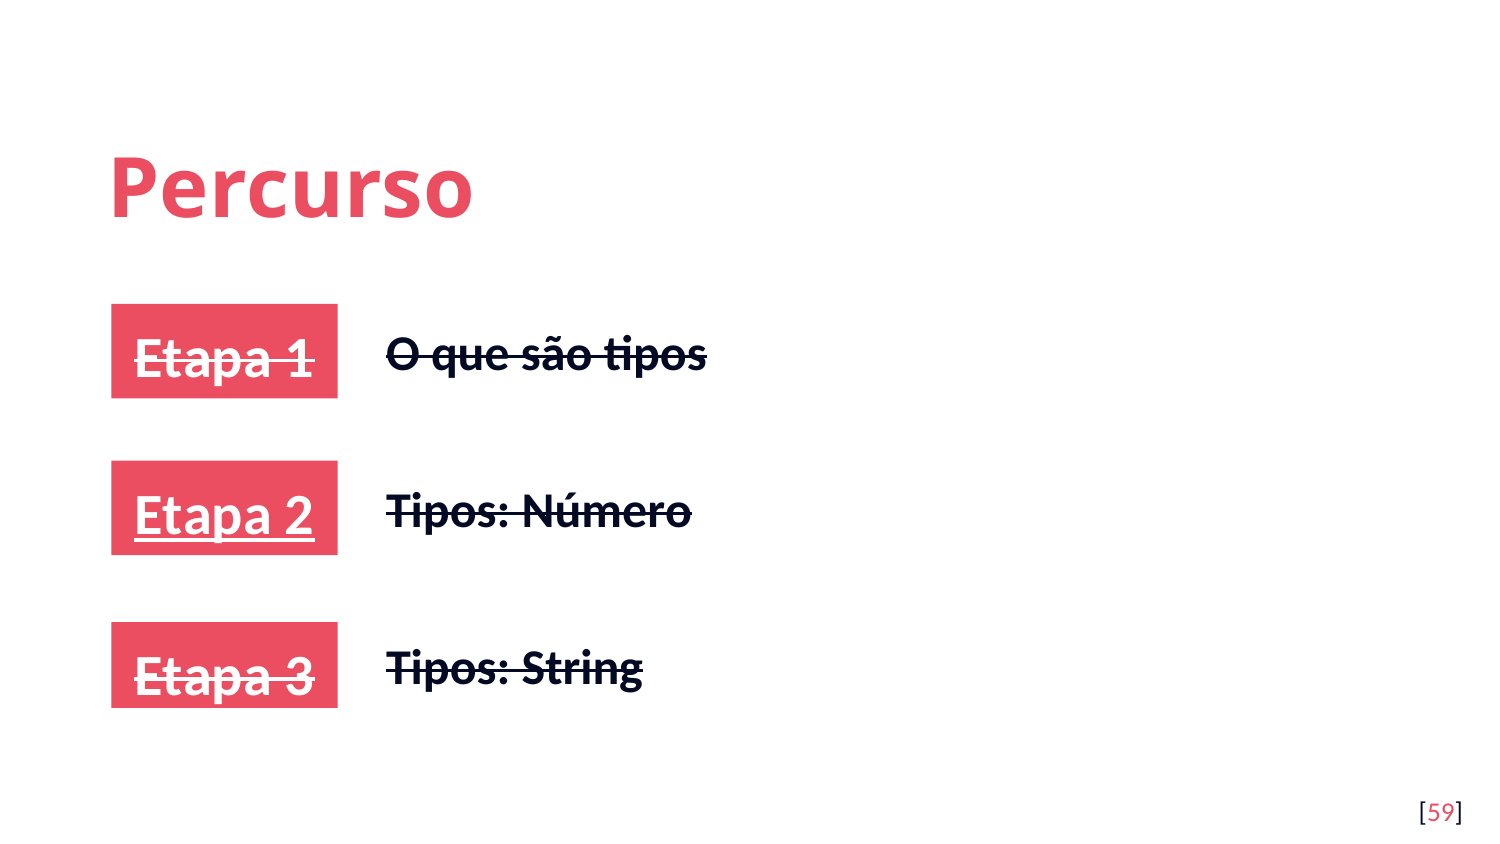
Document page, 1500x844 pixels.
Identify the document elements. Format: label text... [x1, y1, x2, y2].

text_box Etapa 2 [111, 460, 338, 556]
text_box Etapa 1 [111, 303, 338, 399]
text_box Tipos: String [371, 627, 1384, 703]
slide_number [59] [1403, 779, 1494, 844]
text_box O que são tipos [371, 313, 1384, 389]
text_box Percurso [92, 104, 1309, 243]
text_box Etapa 3 [111, 622, 338, 708]
text_box Tipos: Número [371, 470, 1384, 546]
